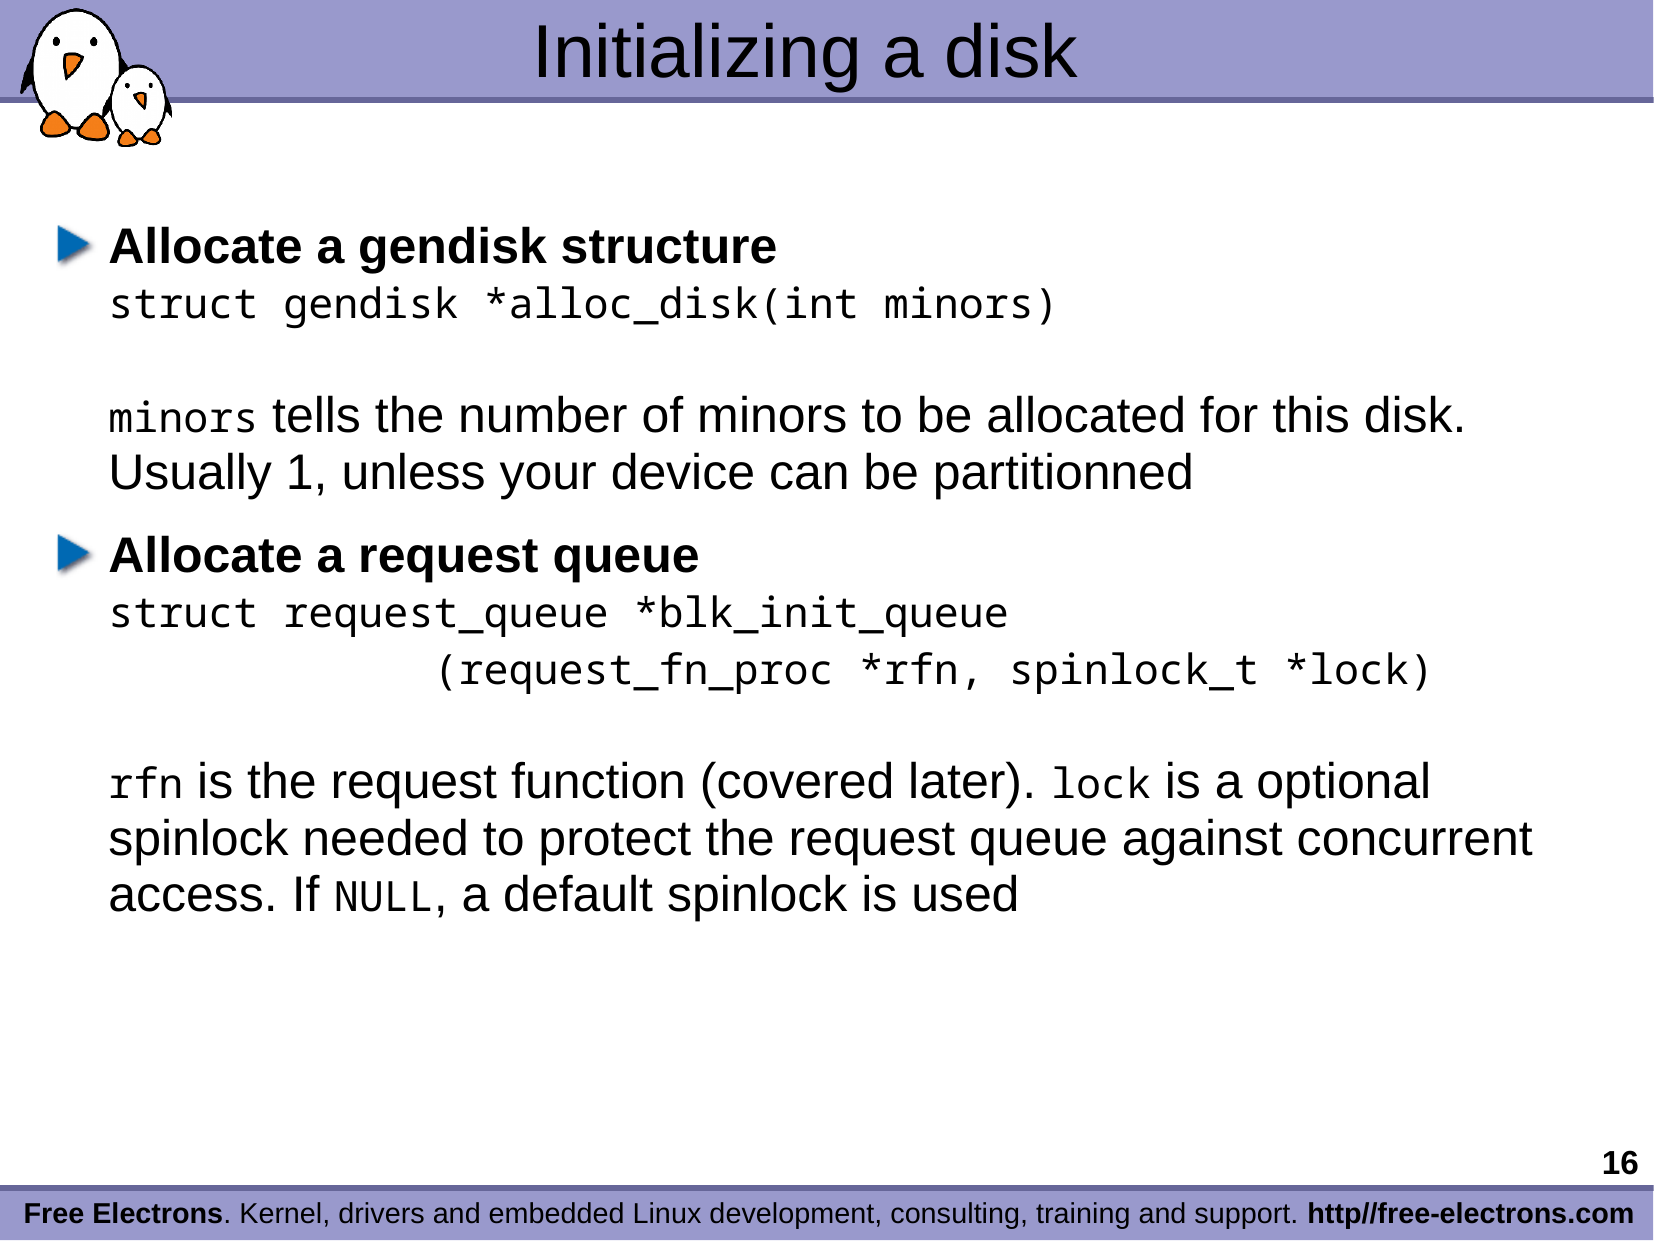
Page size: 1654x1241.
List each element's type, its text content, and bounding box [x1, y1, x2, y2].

list Allocate a gendisk structure struct gendisk *alloc_disk(int minors) minors tells the number of minors to be allocated for this disk. Usually 1, unless your device can be partitionned Allocate a request queue struct request_queue *blk_init_queue (request_fn_proc *rfn, spinlock_t *lock) rfn is the request function (covered later). lock is a optional spinlock needed to protect the request queue against concurrent access. If NULL, a default spinlock is used [37, 218, 1613, 1069]
picture [20, 8, 172, 147]
title Initializing a disk [60, 0, 1551, 103]
